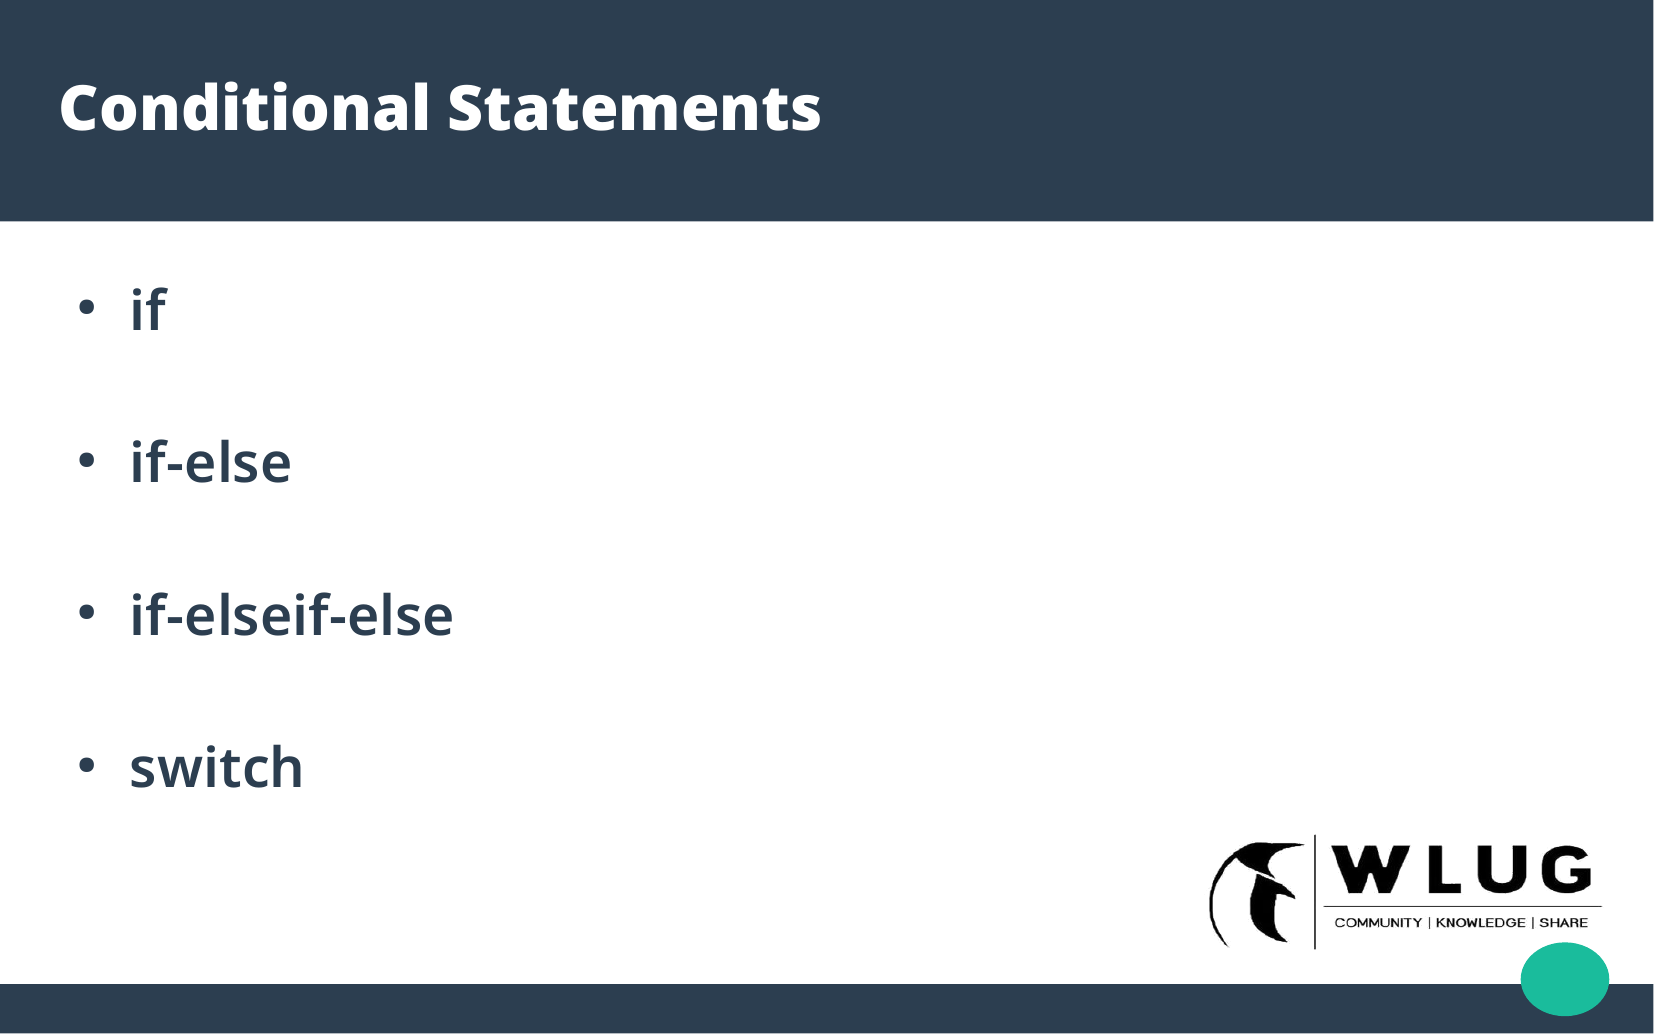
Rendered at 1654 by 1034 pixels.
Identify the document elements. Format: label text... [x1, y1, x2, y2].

picture [1182, 826, 1616, 955]
title Conditional Statements [59, 41, 1595, 173]
list if if-else if-elseif-else switch [59, 270, 1595, 960]
